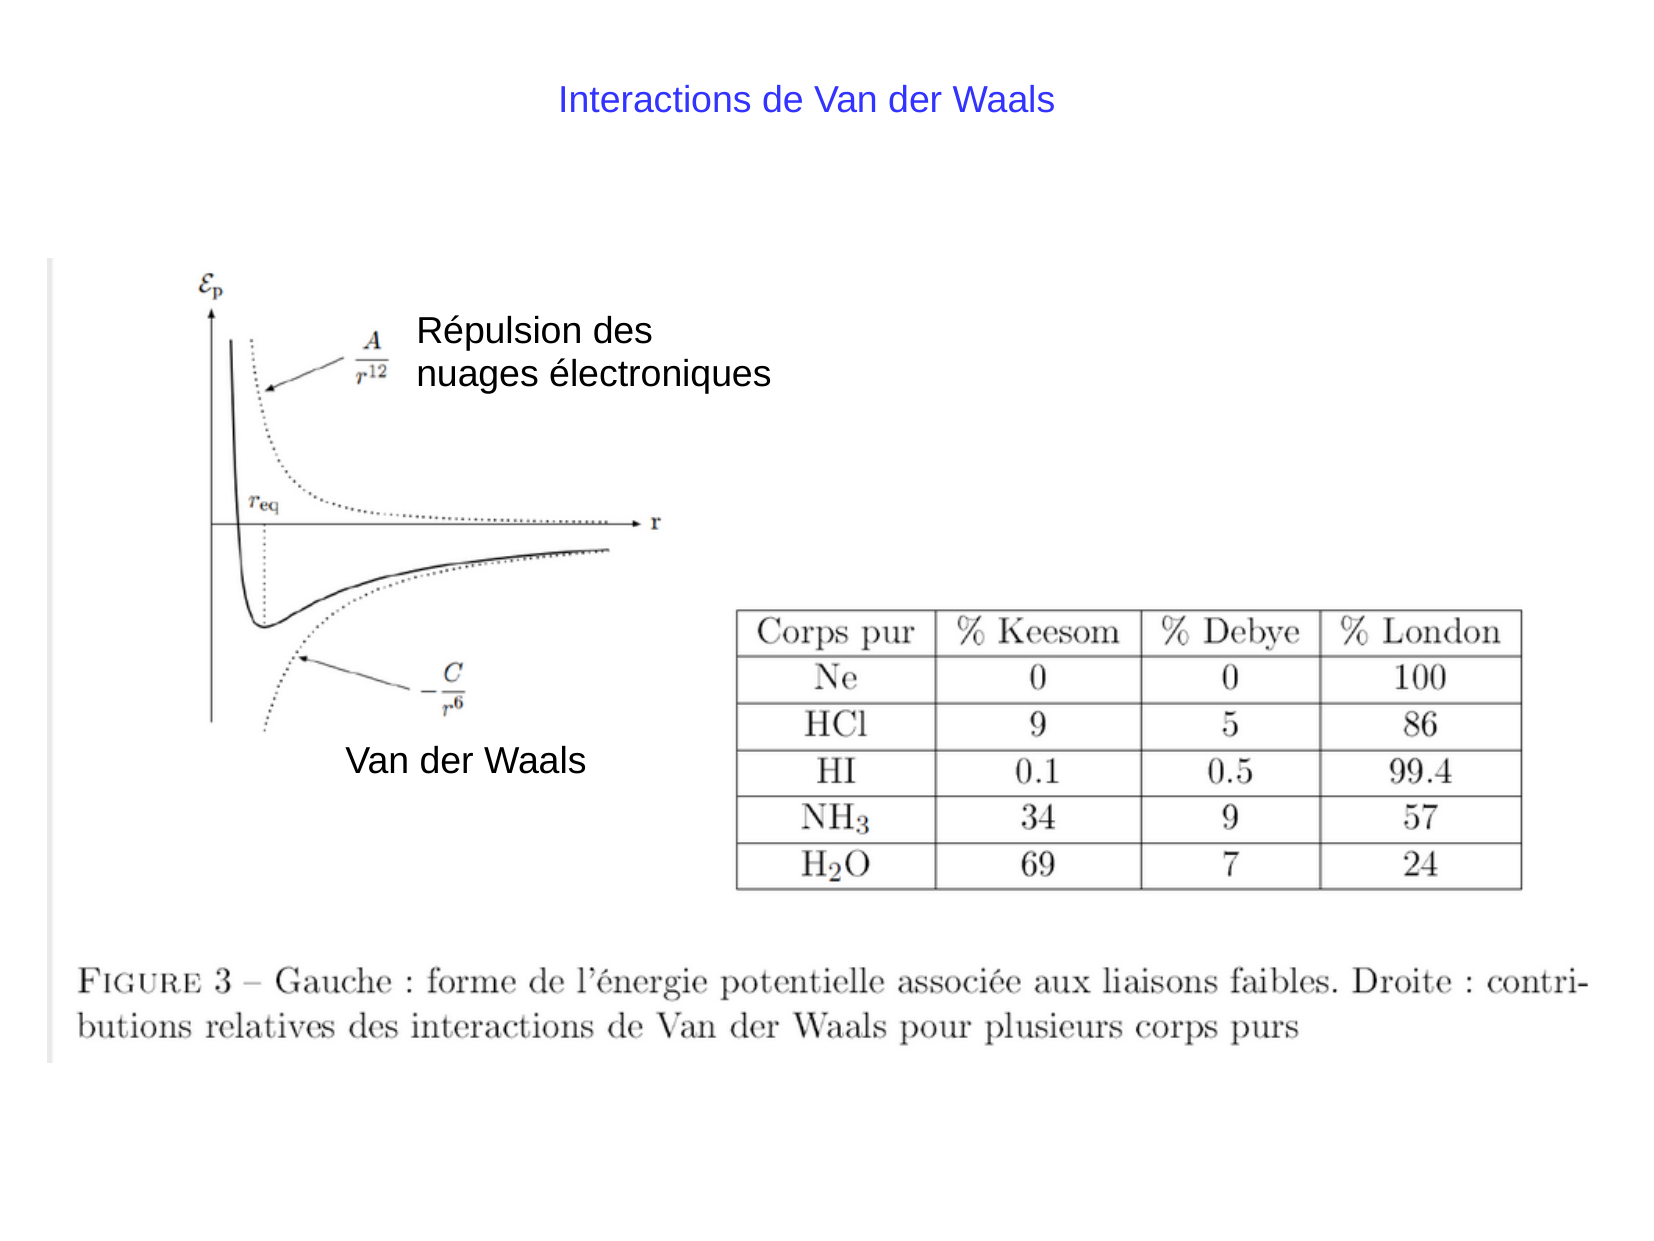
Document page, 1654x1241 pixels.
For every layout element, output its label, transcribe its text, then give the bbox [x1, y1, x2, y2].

text_box Répulsion des nuages électroniques [401, 302, 792, 402]
picture [47, 258, 1610, 1063]
text_box Van der Waals [330, 732, 603, 790]
text_box Interactions de Van der Waals [543, 70, 1087, 128]
